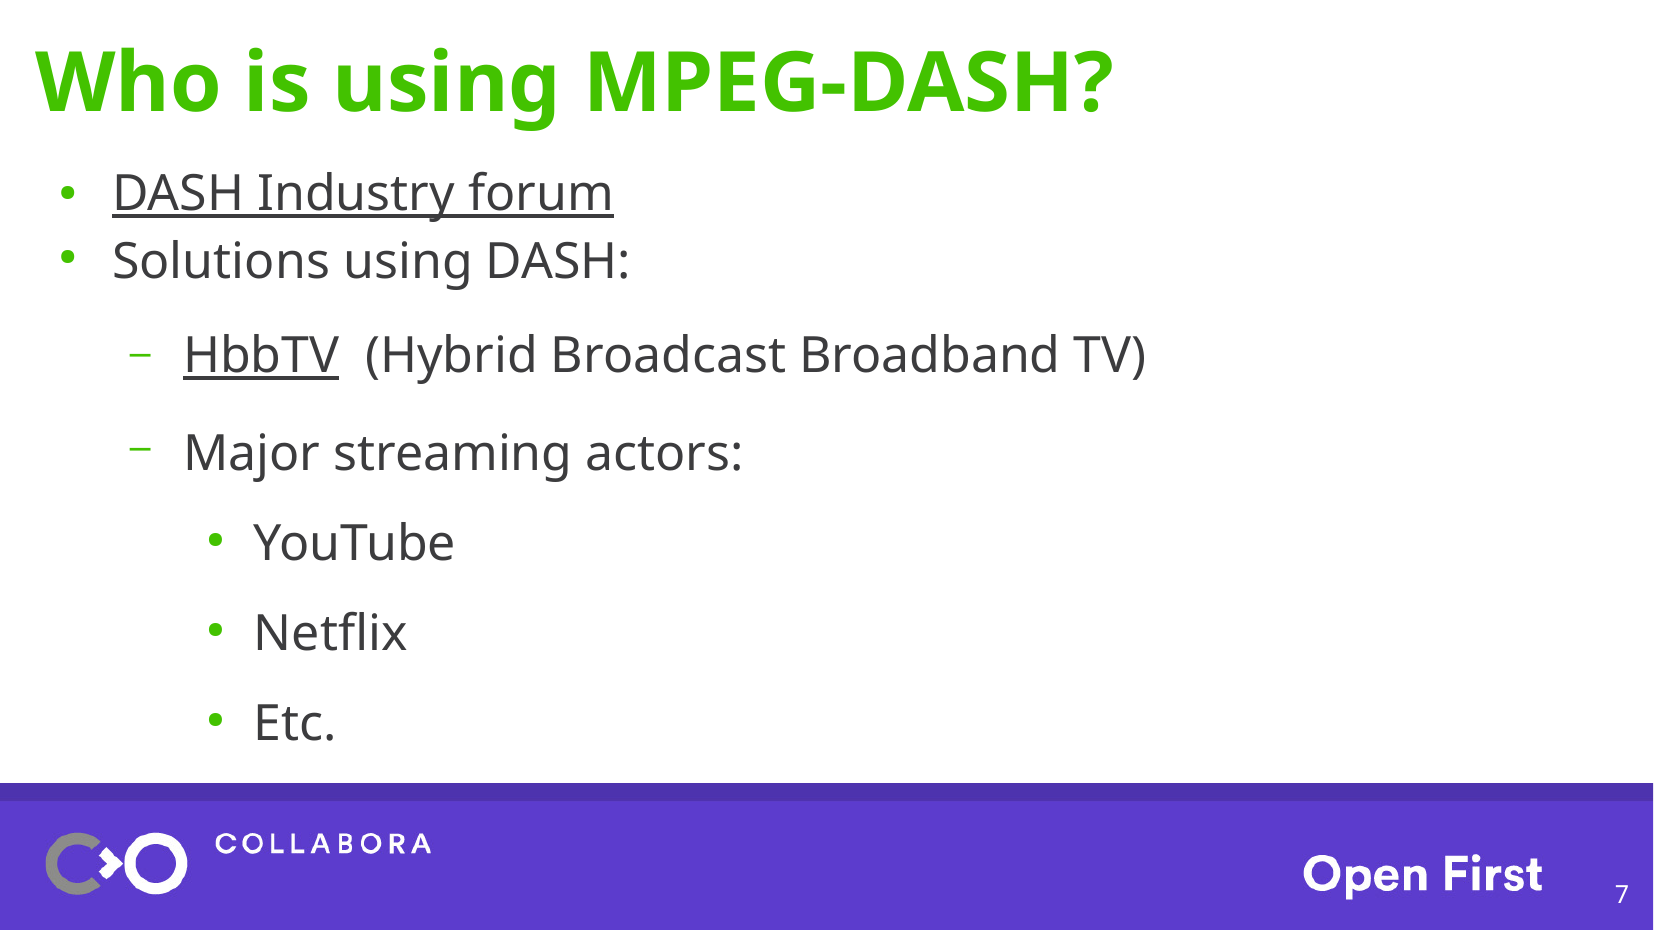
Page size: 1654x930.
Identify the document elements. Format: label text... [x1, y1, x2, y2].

picture [0, 0, 1654, 930]
list DASH Industry forum Solutions using DASH: HbbTV (Hybrid Broadcast Broadband TV) Major streaming actors: YouTube Netflix Etc. [41, 160, 1613, 804]
title Who is using MPEG-DASH? [35, 28, 1608, 192]
